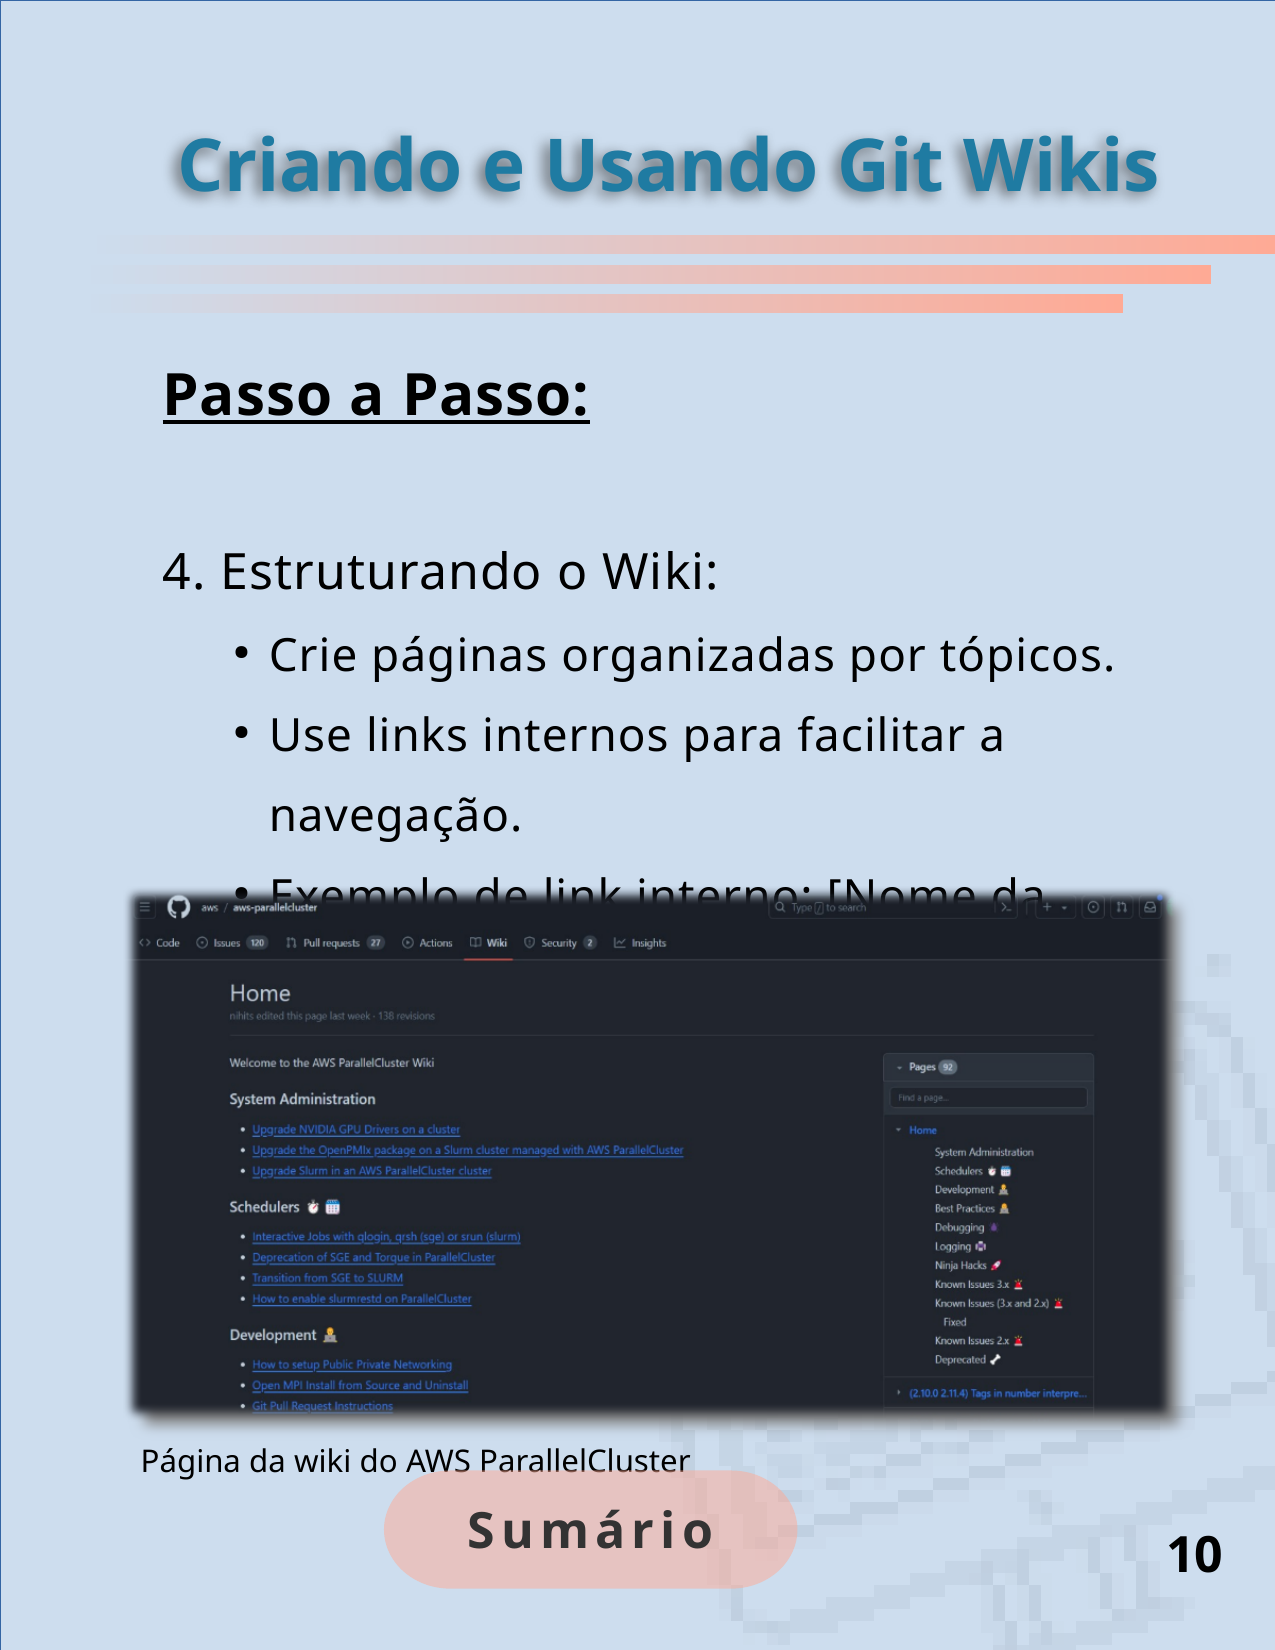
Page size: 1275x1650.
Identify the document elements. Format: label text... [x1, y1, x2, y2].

text_box Sumário [383, 1470, 798, 1589]
text_box Criando e Usando Git Wikis [163, 59, 1262, 221]
text_box 10 [1151, 1511, 1241, 1577]
picture [123, 886, 1176, 1422]
text_box [0, 0, 1275, 1650]
text_box Passo a Passo: 4. Estruturando o Wiki: Crie páginas organizadas por tópicos. Use links internos para facilitar a navegação. Exemplo de link interno: [Nome da Página](Nome-da-Página). [147, 346, 1211, 872]
text_box Página da wiki do AWS ParallelCluster [125, 1431, 724, 1478]
